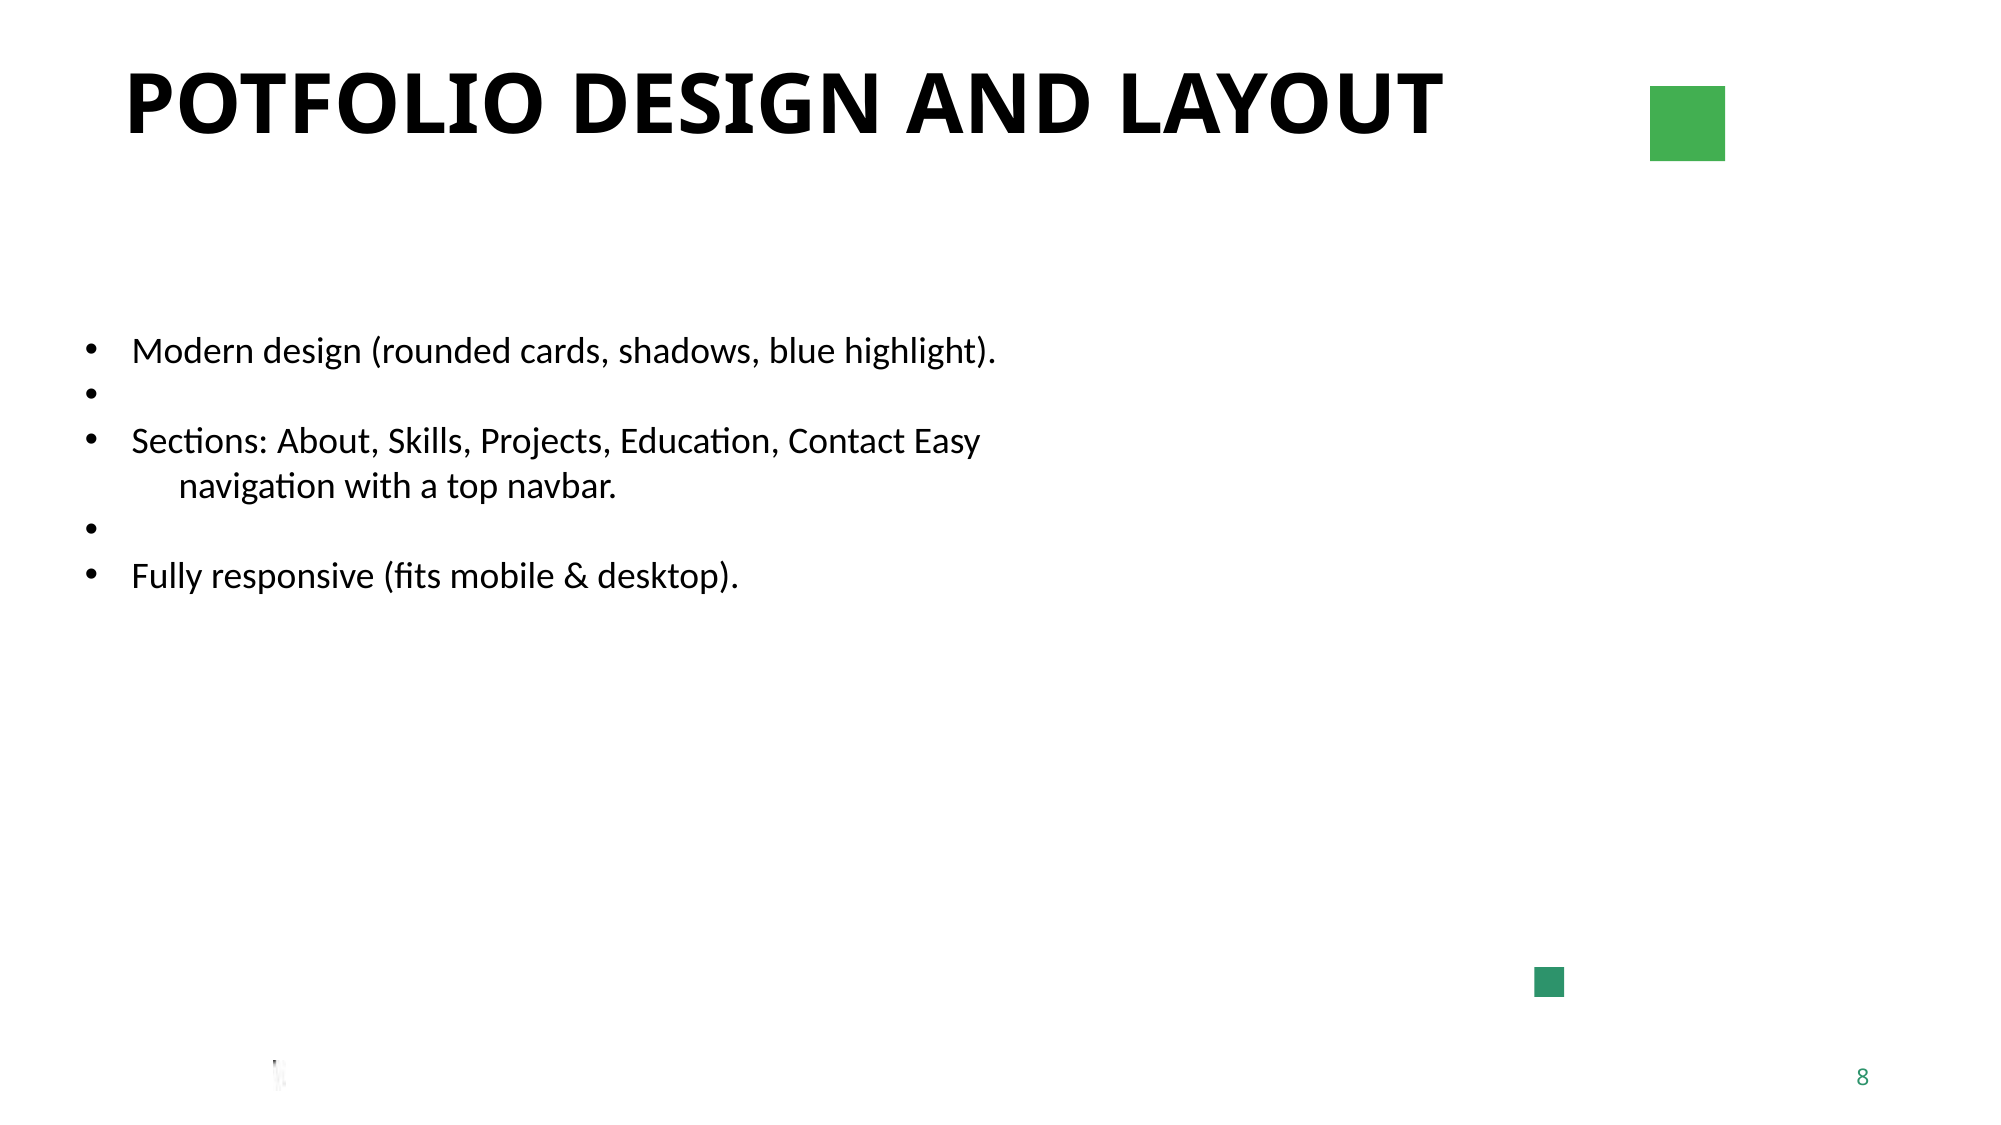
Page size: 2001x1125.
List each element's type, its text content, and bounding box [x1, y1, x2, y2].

text_box Modern design (rounded cards, shadows, blue highlight). Sections: About, Skills, Projects, Education, Contact Easy navigation with a top navbar. Fully responsive (fits mobile & desktop). [69, 318, 1051, 606]
text_box [1650, 86, 1726, 162]
text_box 8 [1849, 1061, 1888, 1094]
text_box POTFOLIO DESIGN AND LAYOUT [121, 47, 1565, 151]
picture [273, 1060, 286, 1091]
text_box [1534, 967, 1565, 997]
